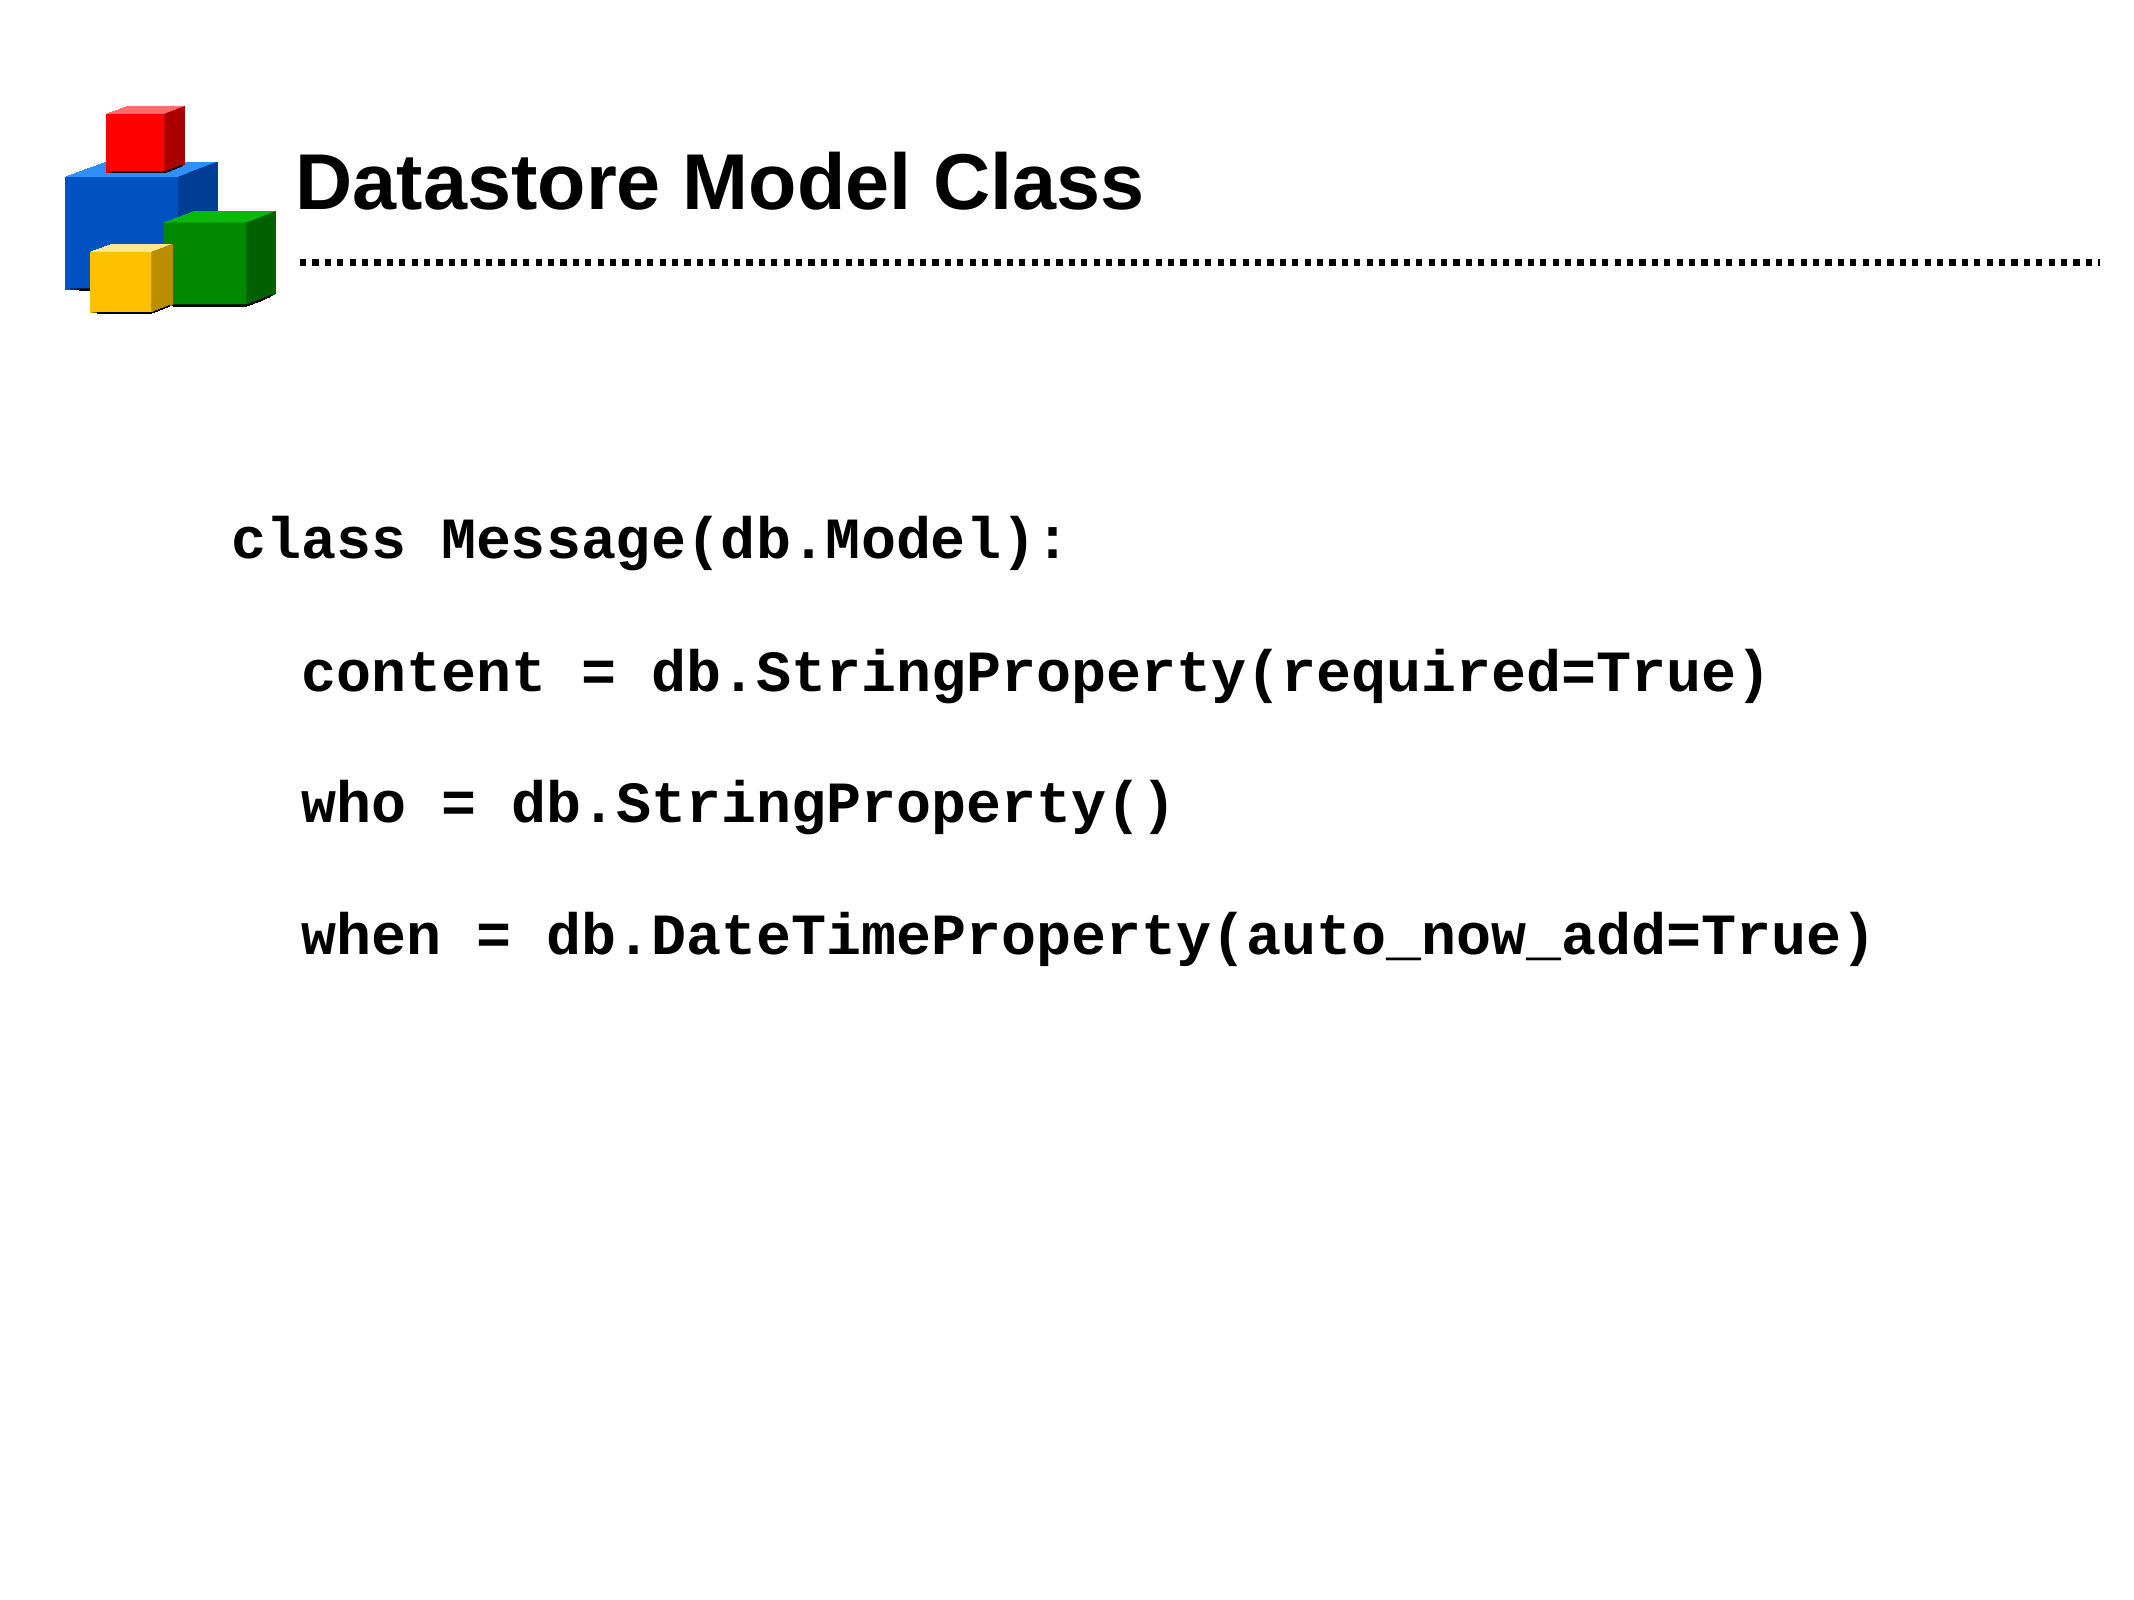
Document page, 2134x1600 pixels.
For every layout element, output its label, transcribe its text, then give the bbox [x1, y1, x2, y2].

text_box Datastore Model Class [295, 142, 2134, 230]
text_box class Message(db.Model): content = db.StringProperty(required=True) who = db.StringProperty() when = db.DateTimeProperty(auto_now_add=True) [222, 510, 1911, 1048]
